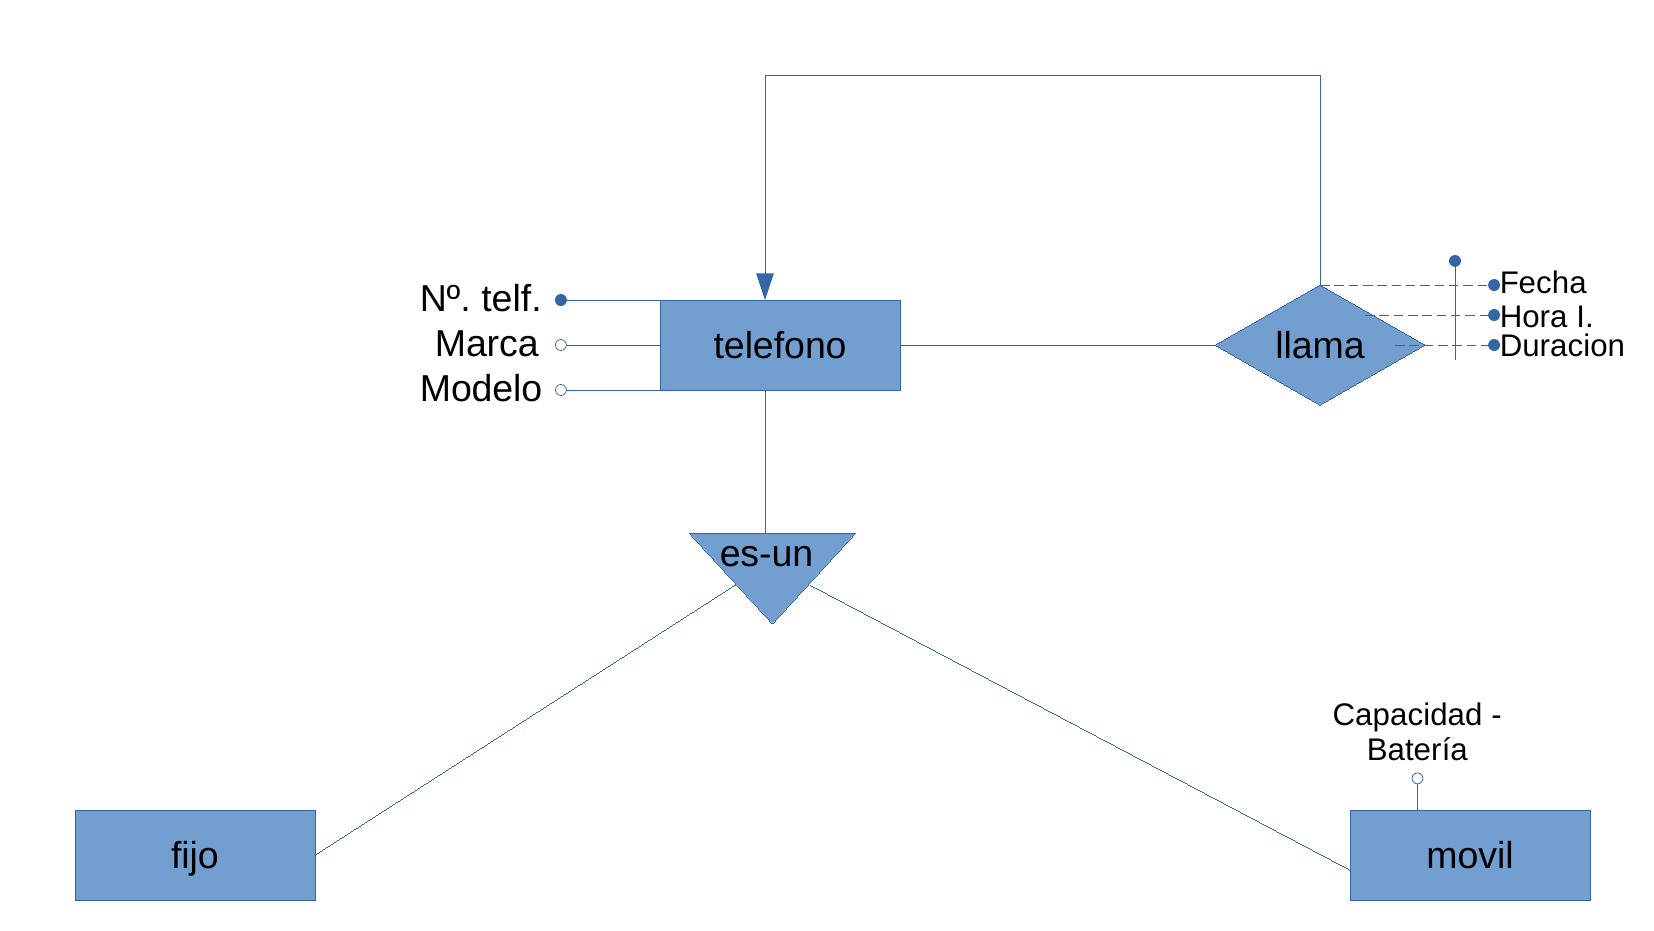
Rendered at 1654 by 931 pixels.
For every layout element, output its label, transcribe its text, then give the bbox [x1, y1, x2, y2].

text_box movil [1350, 810, 1591, 901]
text_box Nº. telf. [405, 270, 571, 327]
text_box Duracion [1485, 321, 1654, 421]
text_box Hora I. [1485, 291, 1636, 321]
text_box Marca [420, 315, 586, 372]
text_box llama [1215, 285, 1426, 406]
text_box Modelo [405, 360, 571, 417]
text_box Capacidad - Batería [1290, 690, 1546, 811]
text_box es-un [705, 525, 856, 624]
text_box Fecha [1485, 257, 1621, 291]
text_box fijo [75, 810, 316, 901]
text_box [689, 533, 705, 551]
text_box telefono [660, 300, 901, 391]
